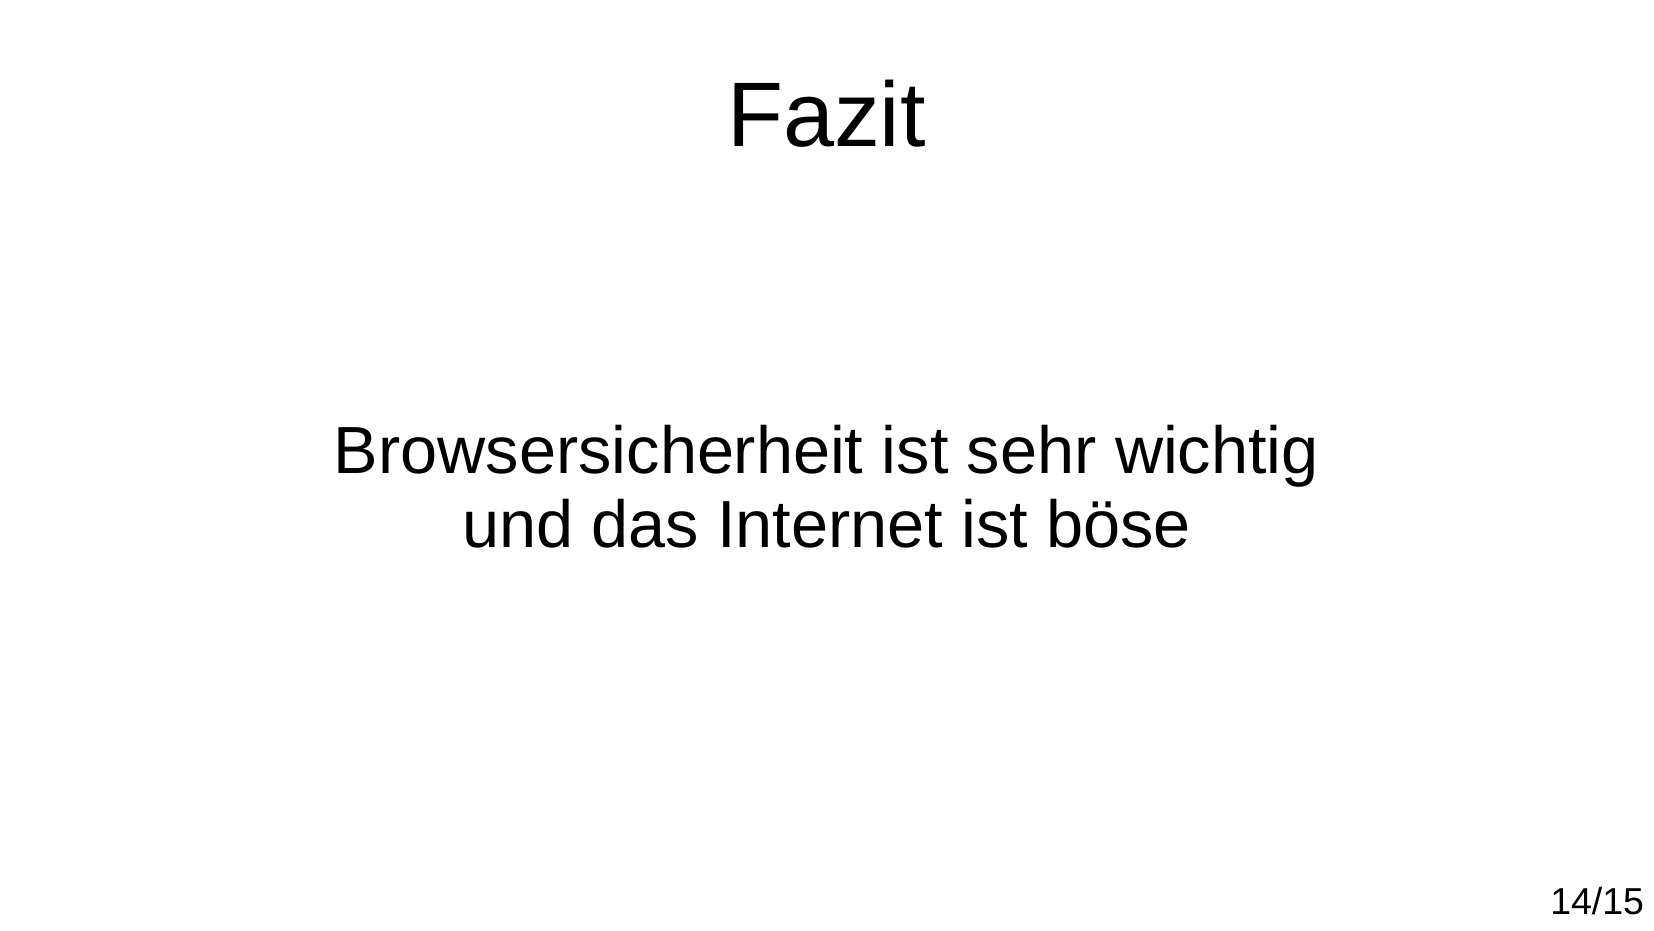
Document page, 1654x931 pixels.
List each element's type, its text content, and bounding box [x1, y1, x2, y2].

text_box 14/15 [1535, 873, 1654, 931]
subtitle Browsersicherheit ist sehr wichtig und das Internet ist böse [82, 217, 1571, 758]
title Fazit [82, 37, 1571, 193]
